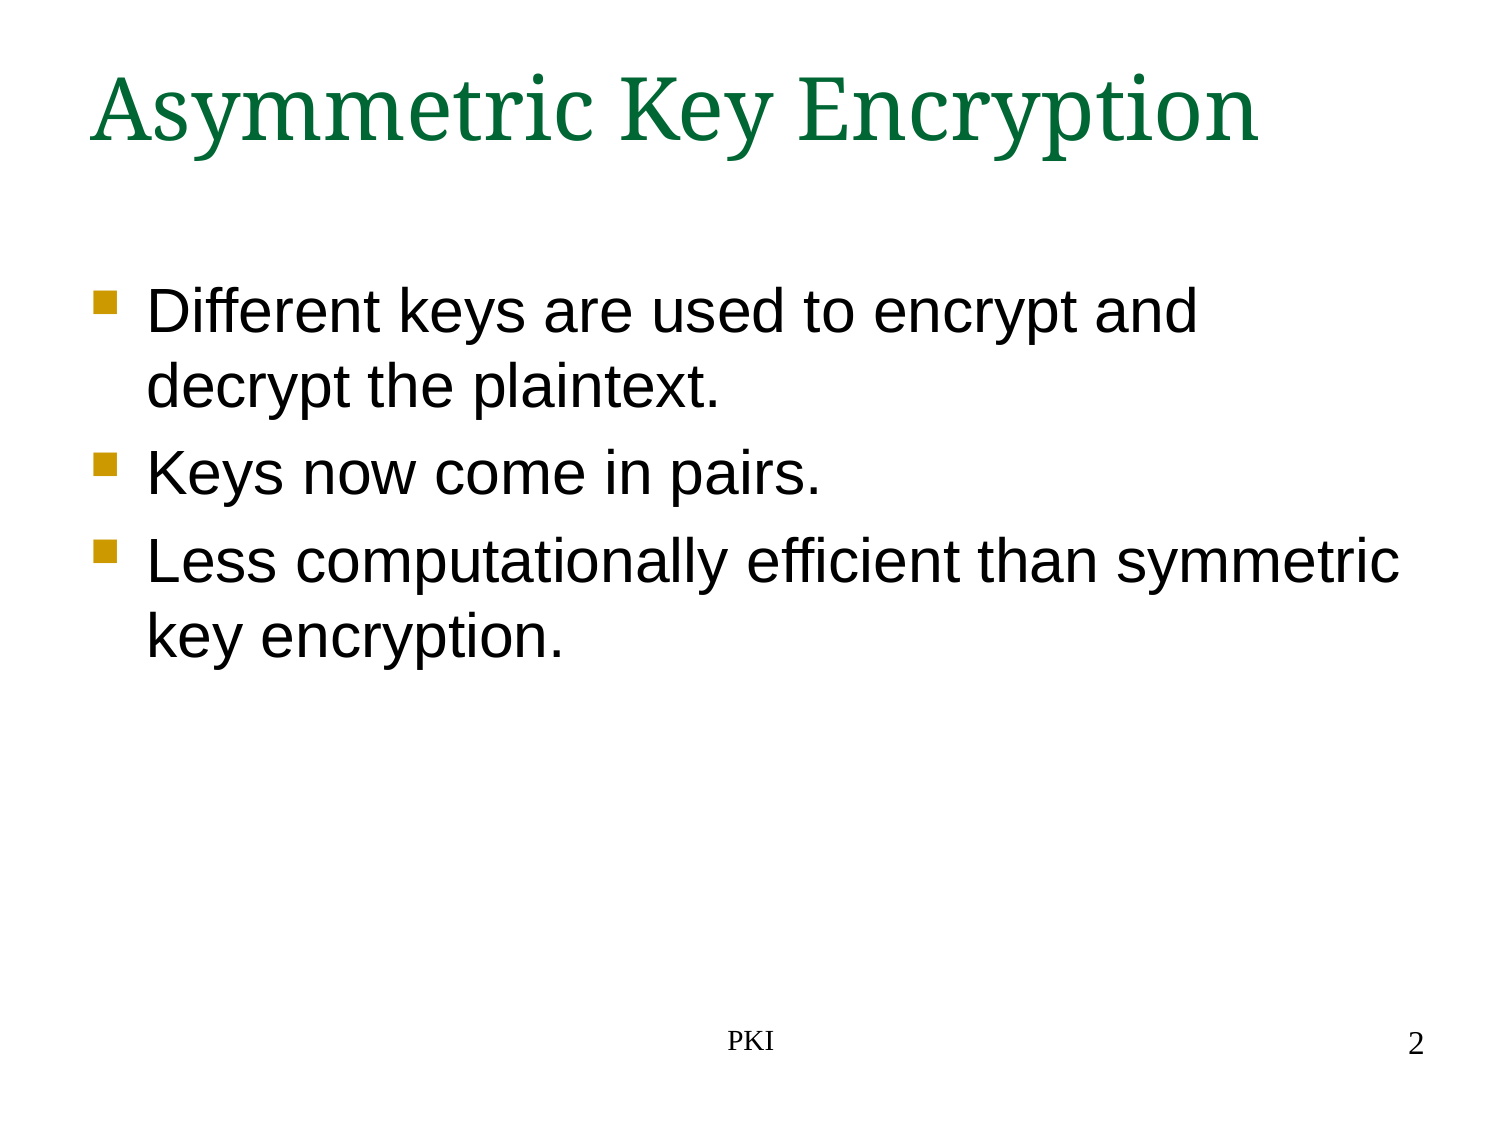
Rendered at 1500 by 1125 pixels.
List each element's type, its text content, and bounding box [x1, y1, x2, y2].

title Asymmetric Key Encryption [75, 45, 1425, 233]
list Different keys are used to encrypt and decrypt the plaintext. Keys now come in pairs. Less computationally efficient than symmetric key encryption. [75, 262, 1425, 1006]
